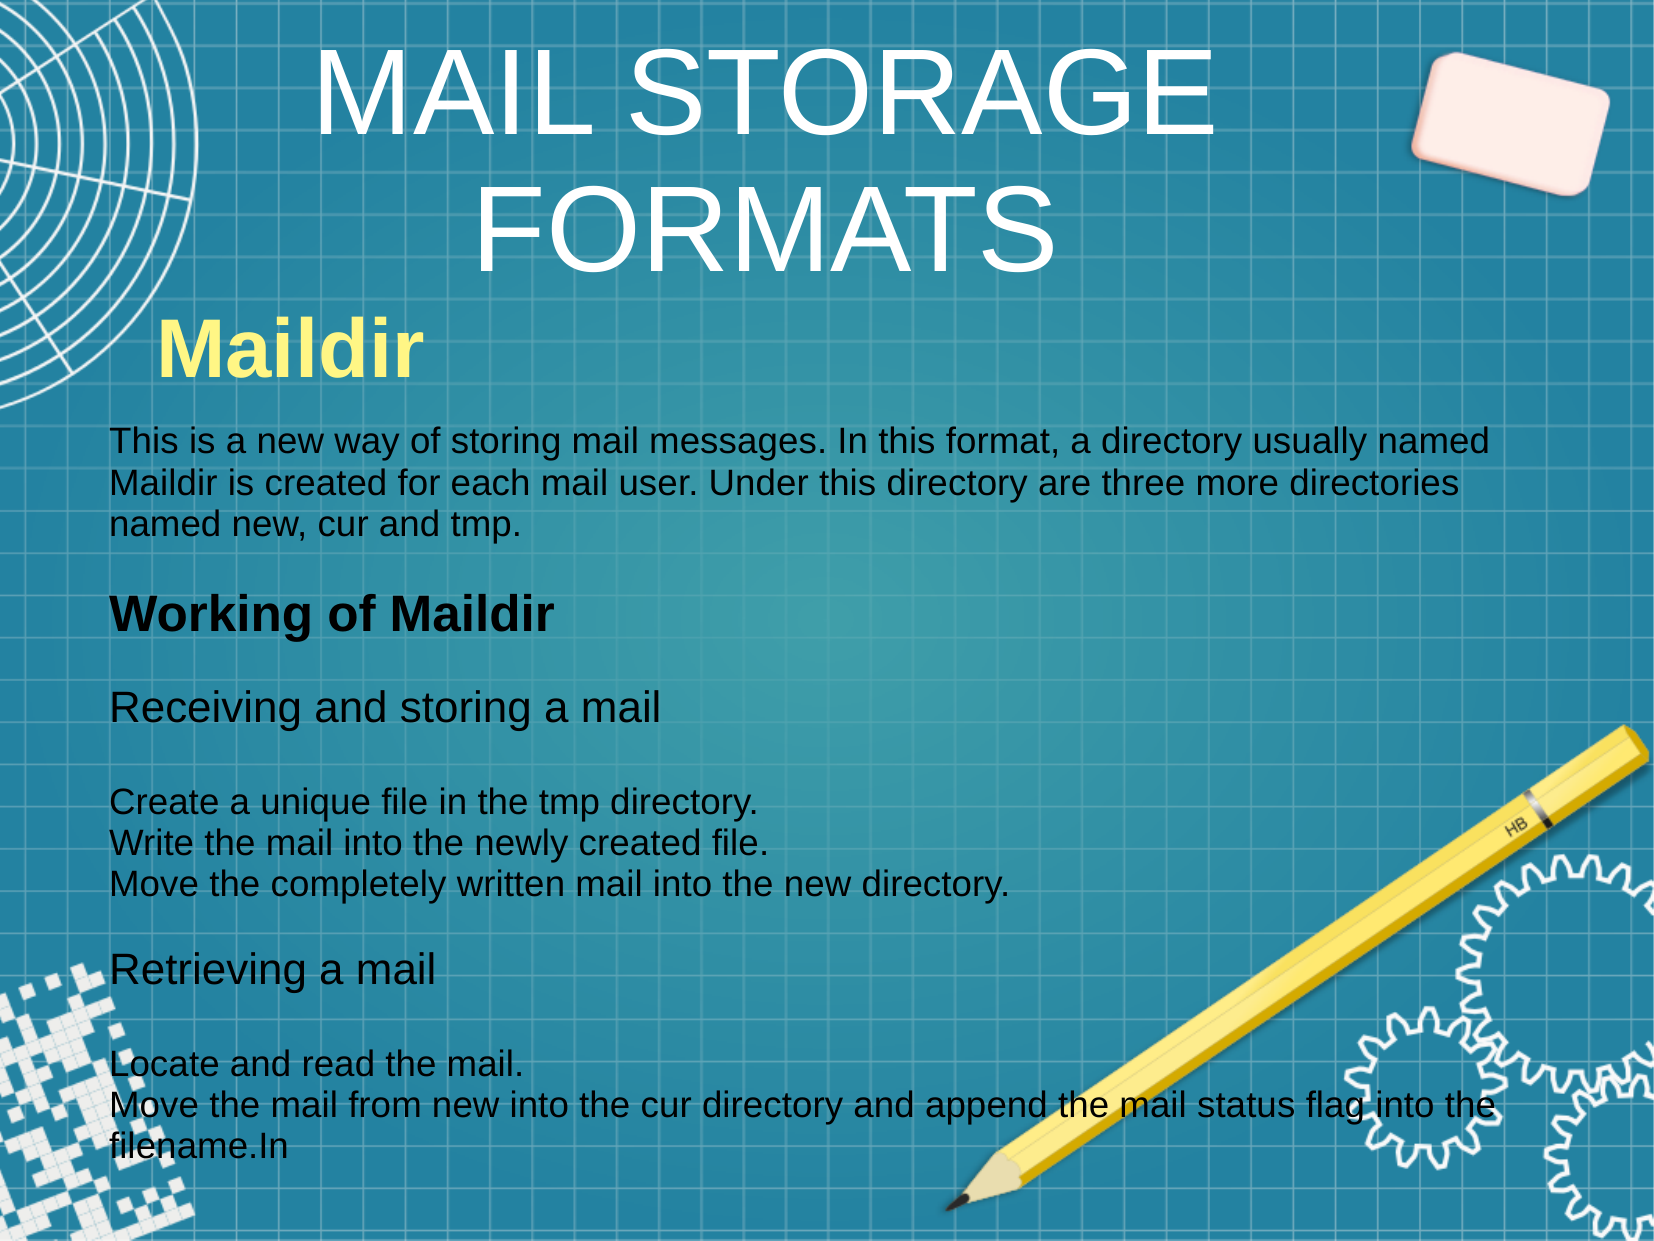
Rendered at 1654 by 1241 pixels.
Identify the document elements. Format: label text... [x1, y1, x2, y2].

title MAIL STORAGE FORMATS [174, 45, 1357, 276]
picture [0, 0, 1654, 1241]
text_box This is a new way of storing mail messages. In this format, a directory usually named Maildir is created for each mail user. Under this directory are three more directories named new, cur and tmp. Working of Maildir Receiving and storing a mail Create a unique file in the tmp directory. Write the mail into the newly created file. Move the completely written mail into the new directory. Retrieving a mail Locate and read the mail. Move the mail from new into the cur directory and append the mail status flag into the filename.In [94, 413, 1583, 1182]
text_box Maildir [141, 295, 1512, 414]
